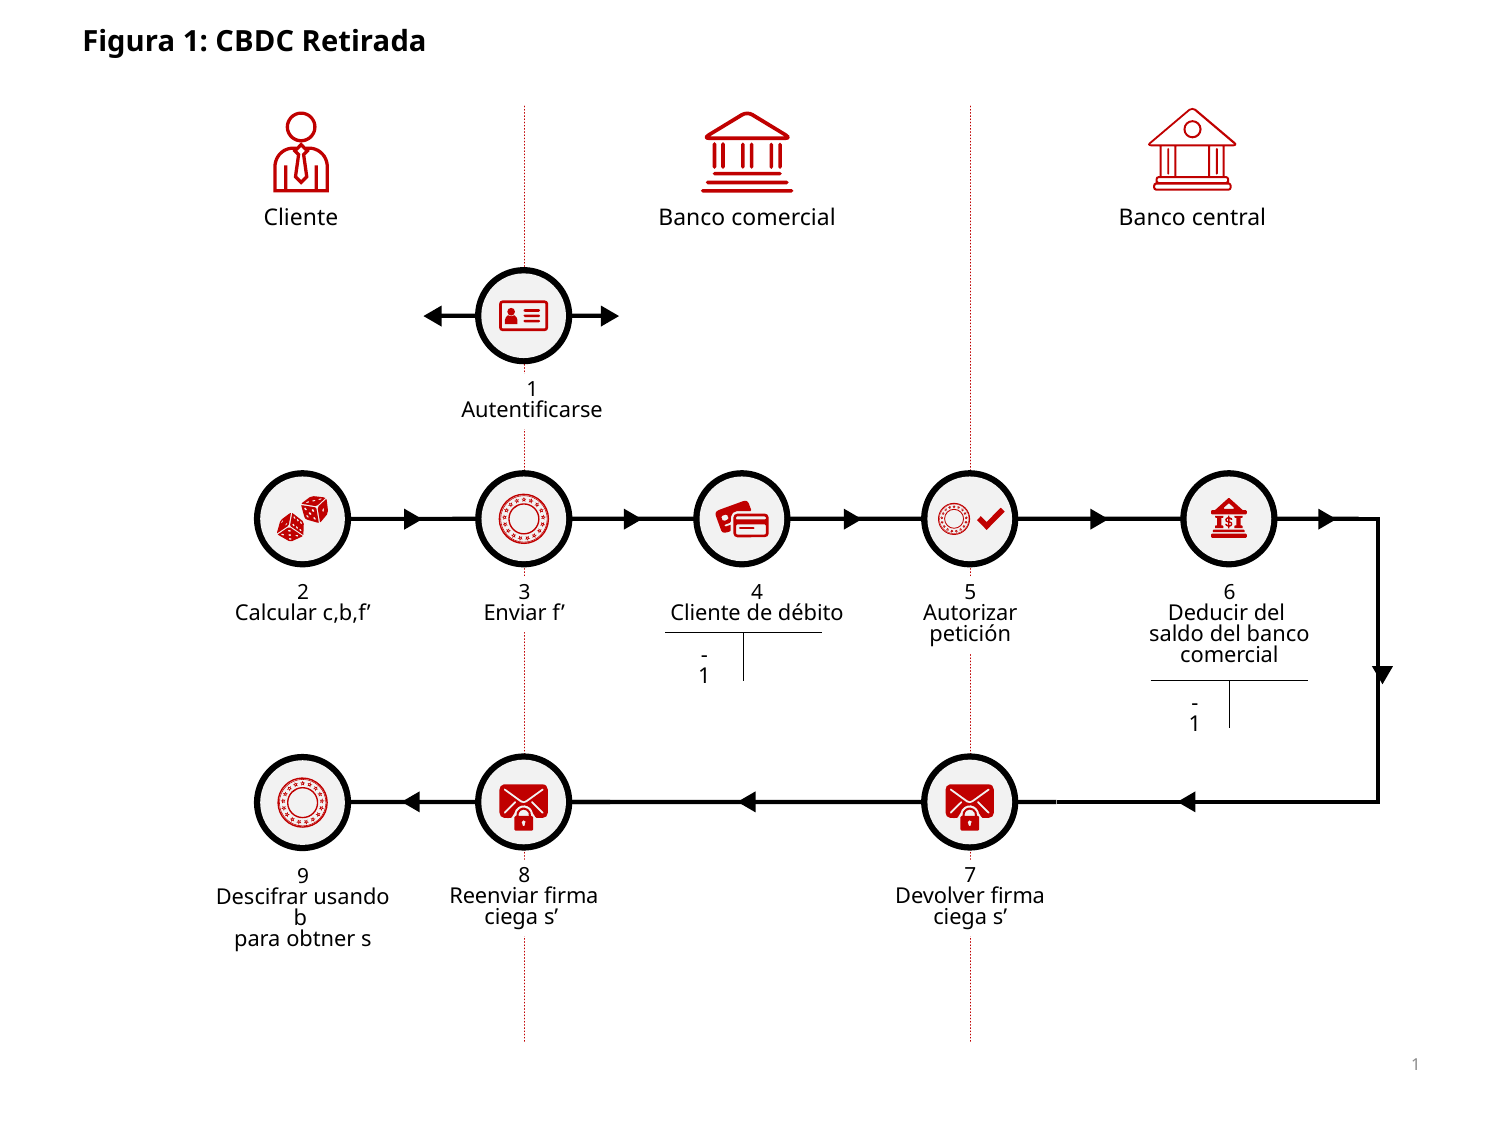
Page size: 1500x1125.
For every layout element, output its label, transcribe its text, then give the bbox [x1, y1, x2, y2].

text_box [705, 180, 789, 185]
text_box [741, 142, 745, 169]
text_box [1180, 470, 1278, 568]
text_box [749, 142, 754, 169]
text_box -1 [1170, 686, 1220, 743]
text_box [253, 470, 352, 568]
text_box [921, 470, 1019, 568]
text_box [704, 111, 790, 141]
text_box Cliente [194, 200, 408, 238]
text_box [475, 267, 573, 365]
text_box [1090, 508, 1109, 530]
text_box [273, 111, 329, 193]
text_box 3 Enviar f’ [422, 576, 627, 633]
text_box [600, 305, 620, 327]
text_box 2 Calcular c,b,f’ [201, 576, 406, 633]
text_box [1371, 666, 1393, 685]
text_box [721, 142, 725, 169]
text_box [1181, 804, 1196, 813]
text_box [1148, 107, 1237, 191]
text_box 8 Reenviar firma ciega s’ [422, 859, 627, 937]
text_box [921, 753, 1019, 851]
text_box 7 Devolver firma ciega s’ [868, 859, 1073, 937]
text_box Figura 1: CBDC Retirada [67, 18, 1317, 66]
text_box [623, 508, 642, 530]
text_box -1 [679, 638, 729, 696]
text_box [769, 142, 774, 169]
text_box Banco central [1047, 200, 1338, 238]
text_box 1 Autentificarse [438, 373, 626, 430]
text_box 6 Deducir del saldo del banco comercial [1127, 576, 1332, 675]
text_box Banco comercial [602, 200, 893, 238]
text_box [1180, 791, 1196, 800]
text_box 5 Autorizar petición [868, 576, 1073, 654]
text_box [404, 508, 423, 530]
text_box [737, 791, 756, 813]
text_box <number> [1379, 1044, 1436, 1085]
text_box [423, 305, 442, 327]
text_box [475, 753, 573, 851]
text_box [712, 171, 782, 176]
text_box [253, 753, 352, 852]
text_box [401, 791, 420, 813]
text_box [712, 142, 717, 169]
text_box [1318, 508, 1337, 530]
text_box [475, 470, 573, 568]
text_box [700, 189, 794, 193]
text_box [843, 508, 862, 530]
text_box [778, 142, 782, 169]
text_box 9 Descifrar usando b para obtner s [201, 860, 406, 958]
text_box 4 Cliente de débito [640, 576, 868, 633]
text_box [693, 470, 791, 568]
